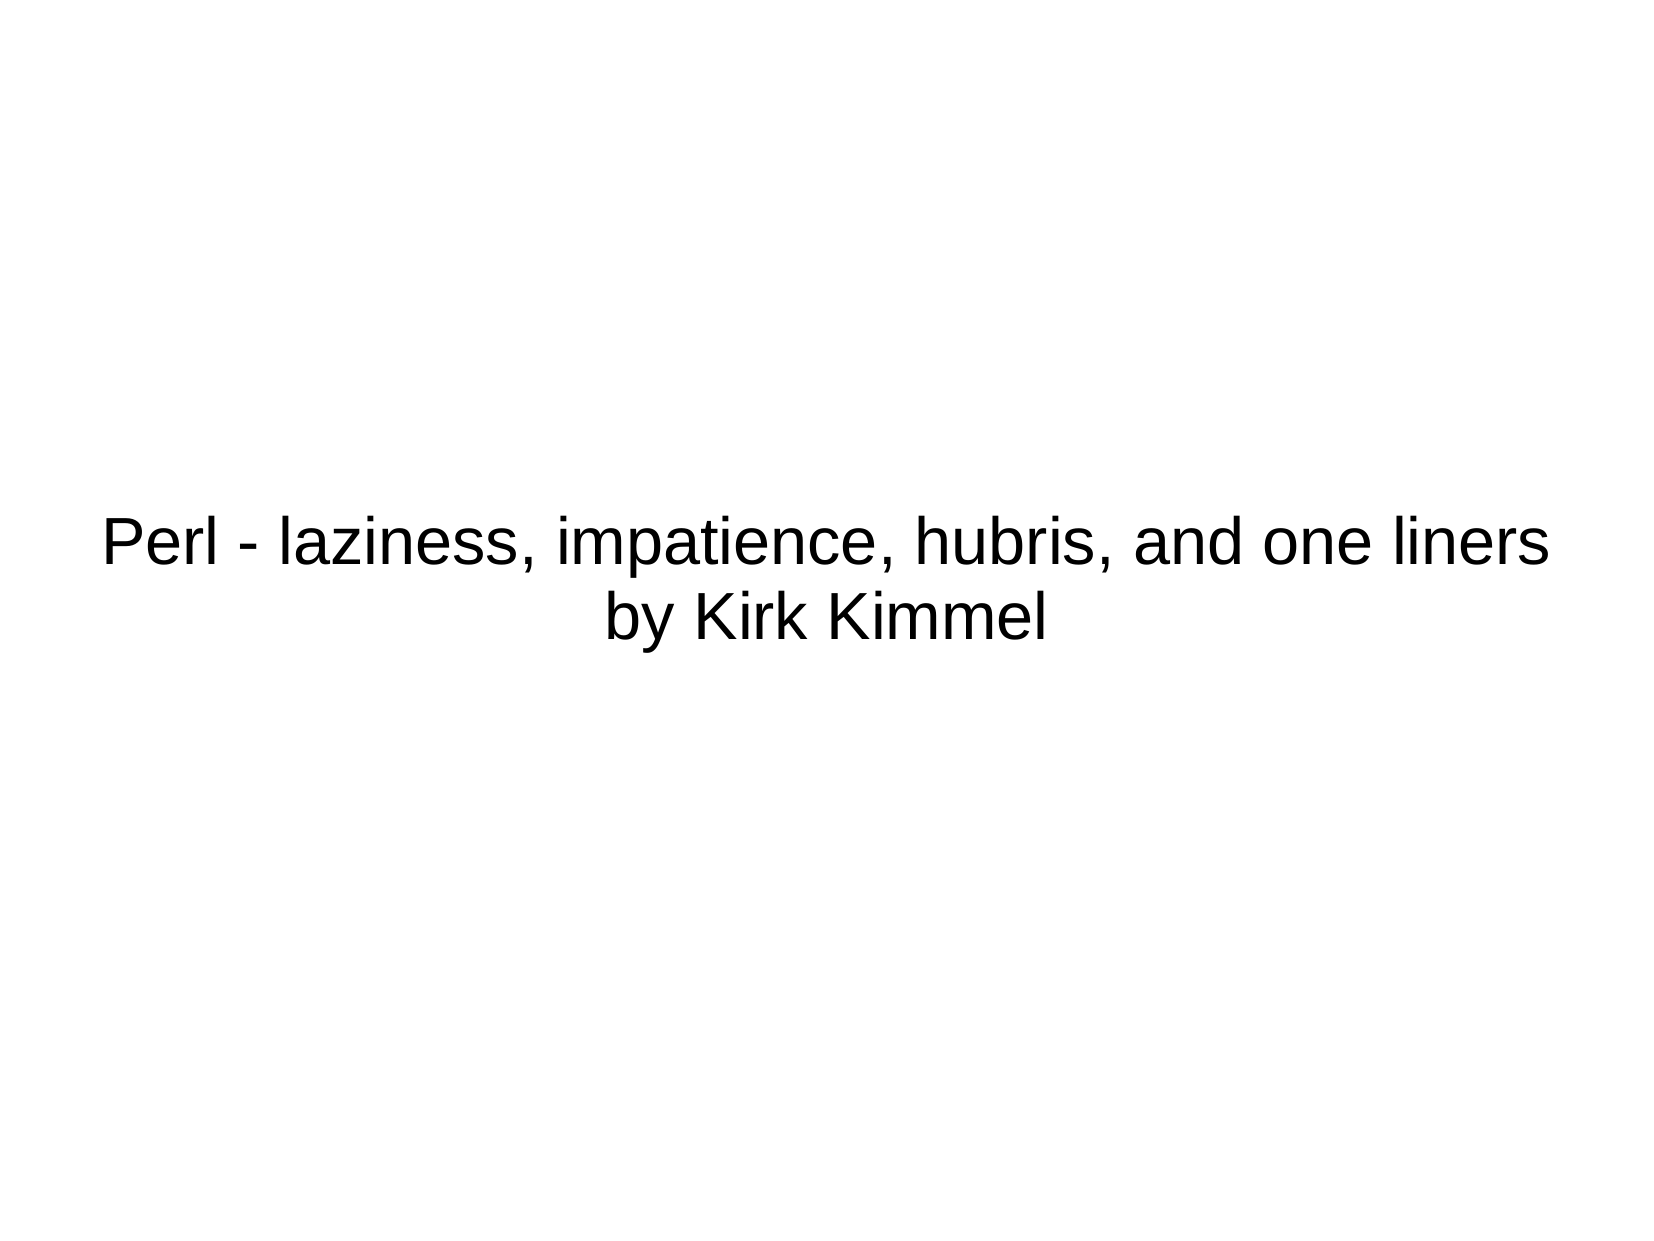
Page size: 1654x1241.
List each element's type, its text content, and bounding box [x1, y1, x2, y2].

subtitle Perl - laziness, impatience, hubris, and one liners by Kirk Kimmel [82, 49, 1571, 1109]
